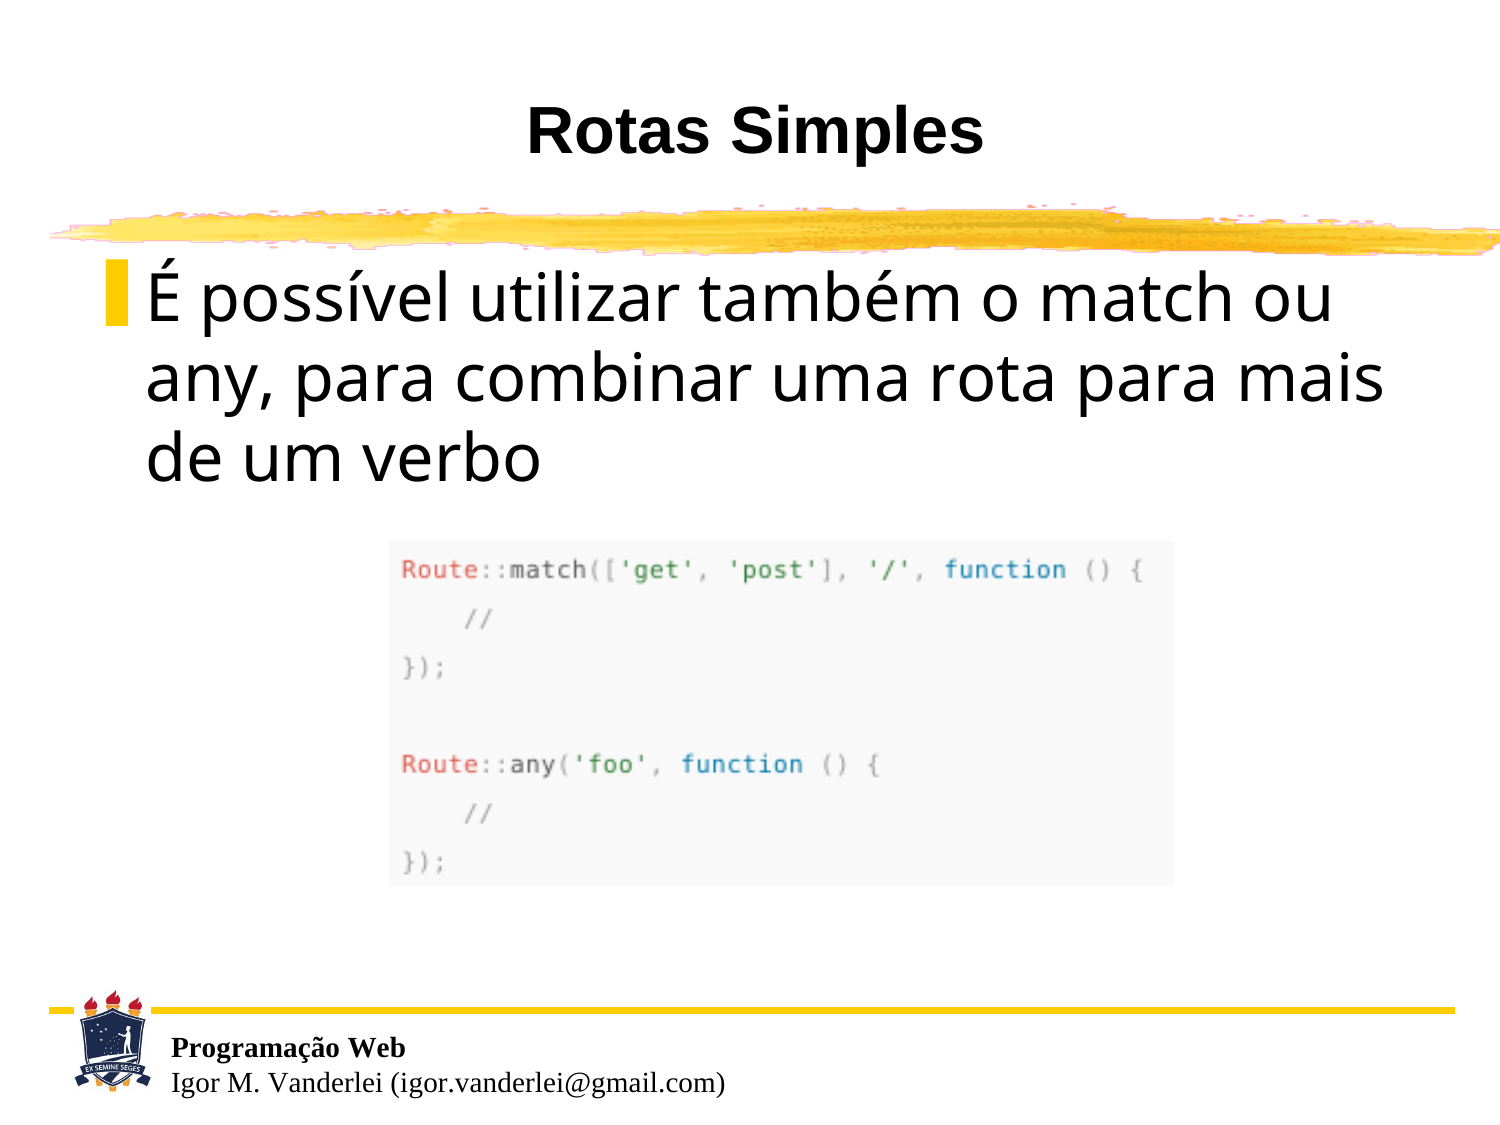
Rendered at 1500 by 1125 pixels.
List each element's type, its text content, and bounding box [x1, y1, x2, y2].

picture [50, 198, 1500, 267]
picture [389, 541, 1174, 886]
list É possível utilizar também o match ou any, para combinar uma rota para mais de um verbo [74, 246, 1417, 990]
picture [74, 990, 151, 1093]
title Rotas Simples [24, 54, 1488, 175]
